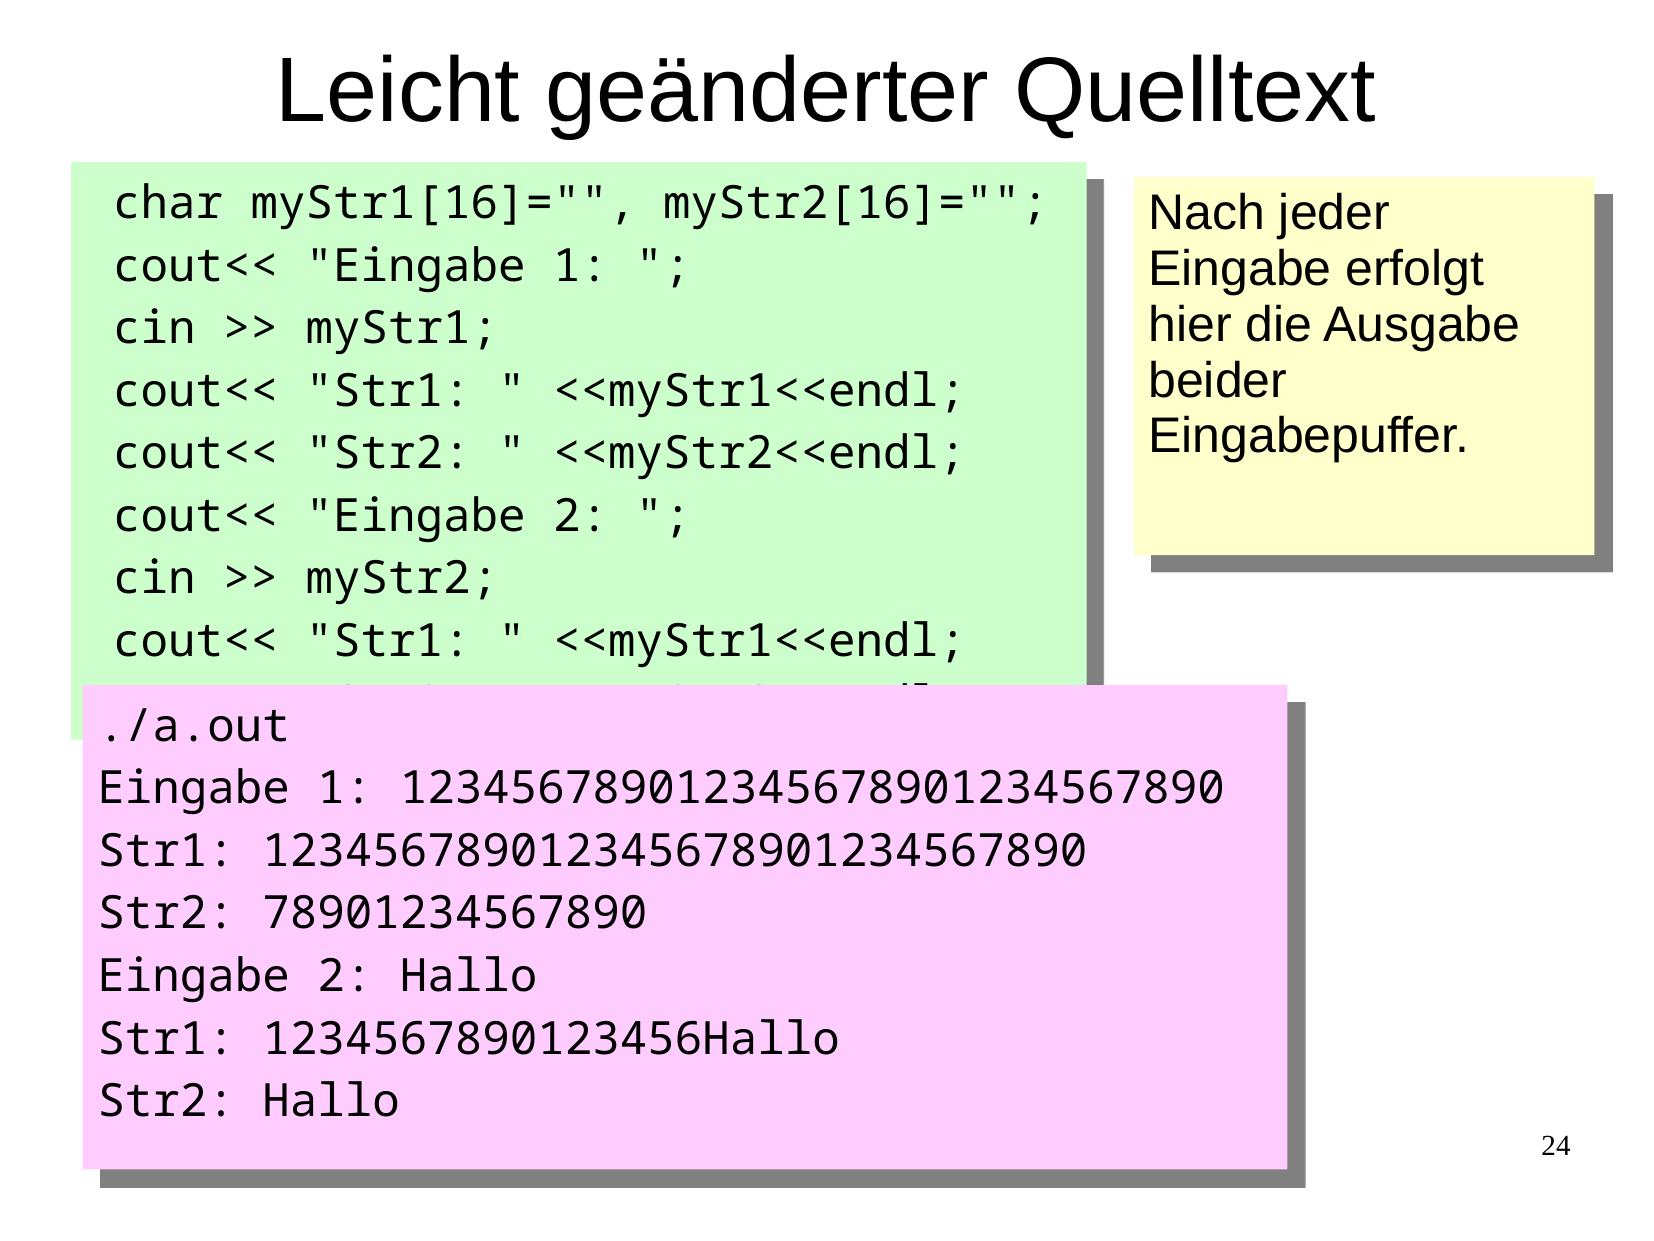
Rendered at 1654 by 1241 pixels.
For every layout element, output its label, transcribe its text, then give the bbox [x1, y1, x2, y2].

title Leicht geänderter Quelltext [82, 25, 1571, 154]
text_box Nach jeder Eingabe erfolgt hier die Ausgabe beider Eingabepuffer. [1133, 177, 1595, 556]
text_box char myStr1[16]="", myStr2[16]=""; cout<< "Eingabe 1: "; cin >> myStr1; cout<< "Str1: " <<myStr1<<endl; cout<< "Str2: " <<myStr2<<endl; cout<< "Eingabe 2: "; cin >> myStr2; cout<< "Str1: " <<myStr1<<endl; cout<< "Str2: " <<myStr2<<endl; [70, 162, 1087, 657]
text_box ./a.out Eingabe 1: 123456789012345678901234567890 Str1: 123456789012345678901234567890 Str2: 78901234567890 Eingabe 2: Hallo Str1: 1234567890123456Hallo Str2: Hallo [82, 685, 1288, 1170]
